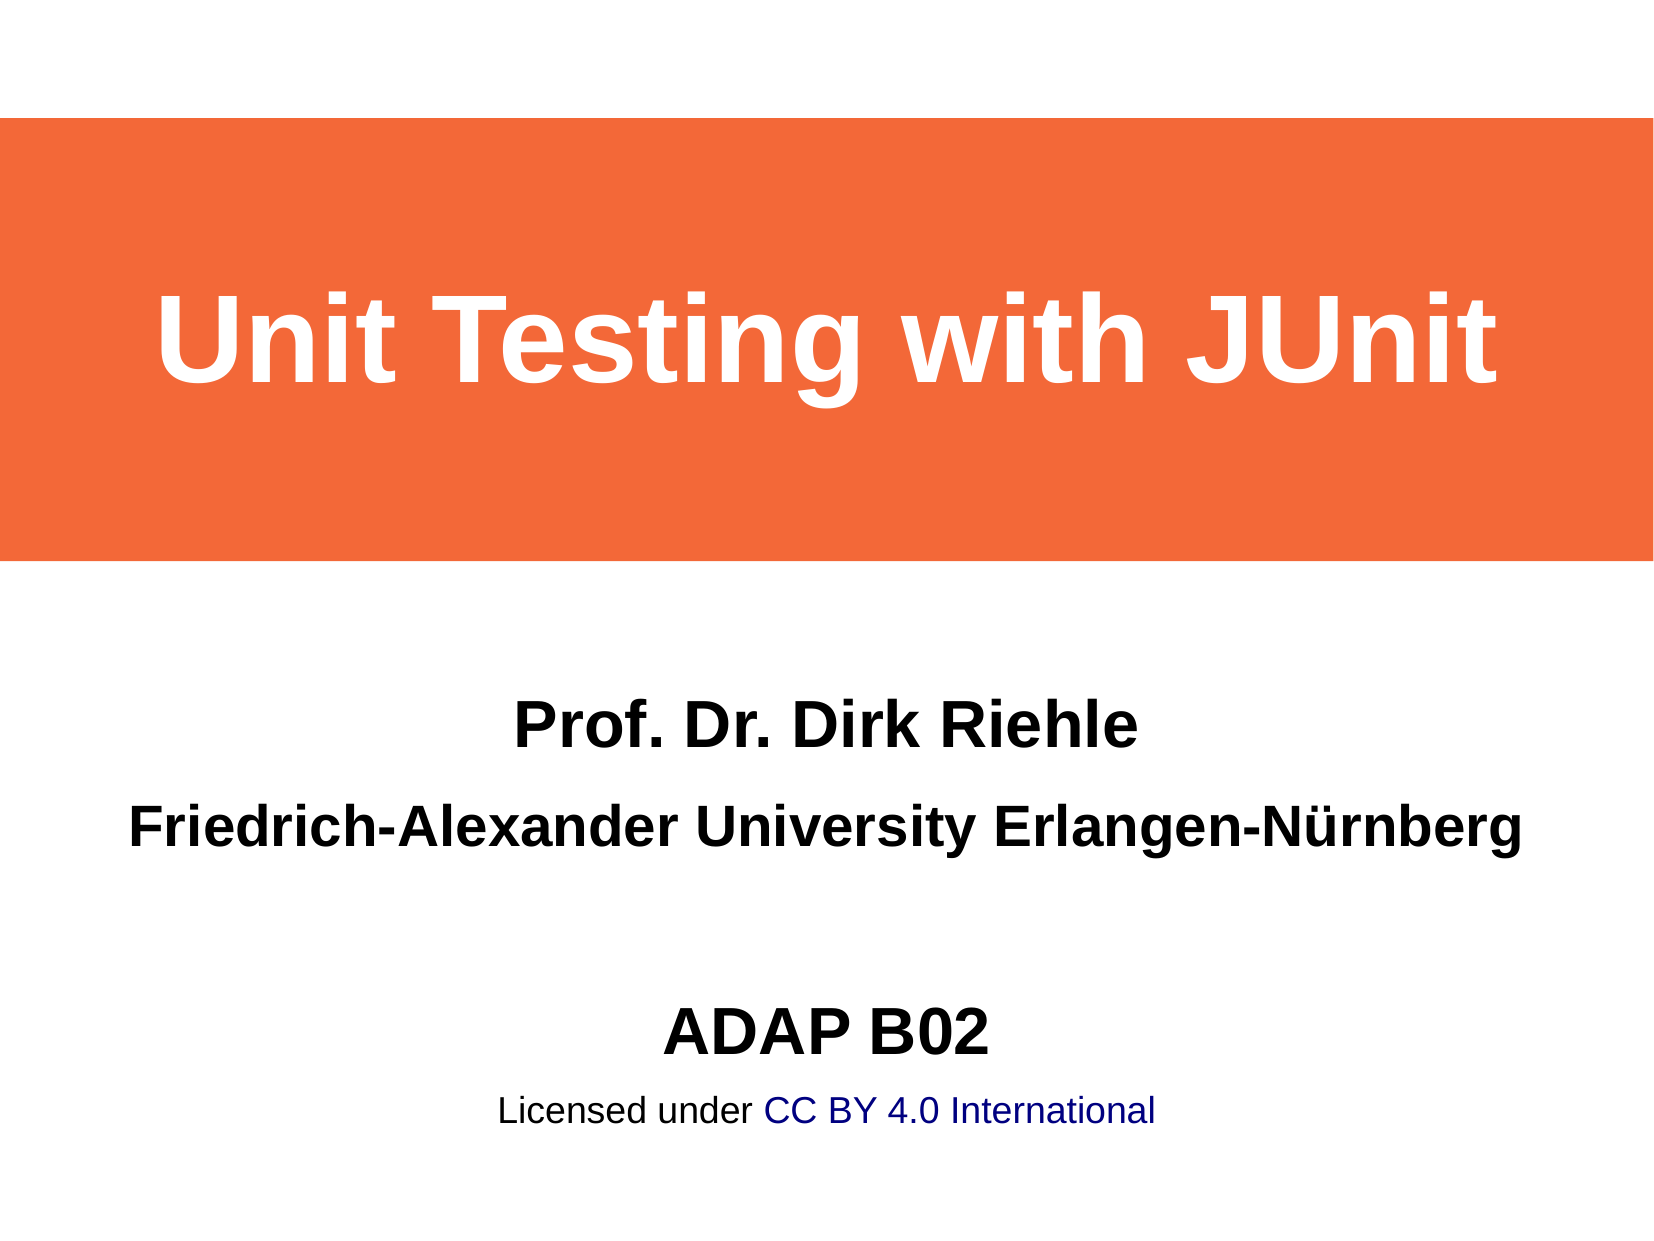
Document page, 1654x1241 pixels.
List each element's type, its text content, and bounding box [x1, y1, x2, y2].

subtitle Prof. Dr. Dirk Riehle Friedrich-Alexander University Erlangen-Nürnberg ADAP B02 Licensed under CC BY 4.0 International [29, 590, 1625, 1182]
title Unit Testing with JUnit [0, 118, 1654, 562]
